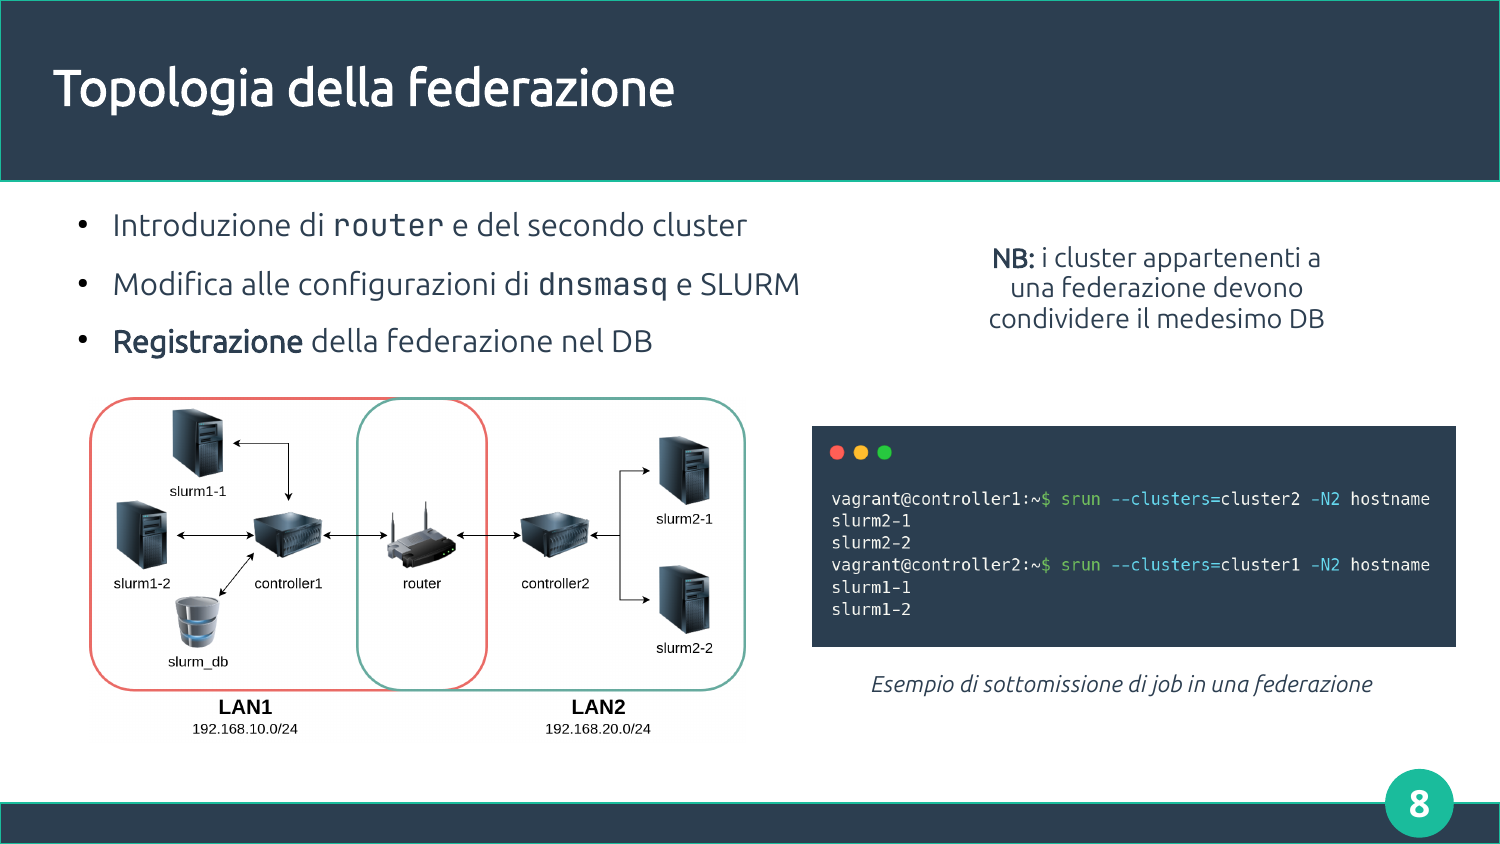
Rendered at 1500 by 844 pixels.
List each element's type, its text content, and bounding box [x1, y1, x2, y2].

text_box Esempio di sottomissione di job in una federazione [856, 662, 1395, 706]
picture [812, 426, 1456, 647]
picture [89, 397, 746, 743]
text_box Introduzione di router e del secondo cluster Modifica alle configurazioni di dnsmasq e SLURM Registrazione della federazione nel DB [62, 185, 903, 378]
title Topologia della federazione [53, 33, 1447, 141]
text_box NB: i cluster appartenenti a una federazione devono condividere il medesimo DB [956, 219, 1358, 356]
